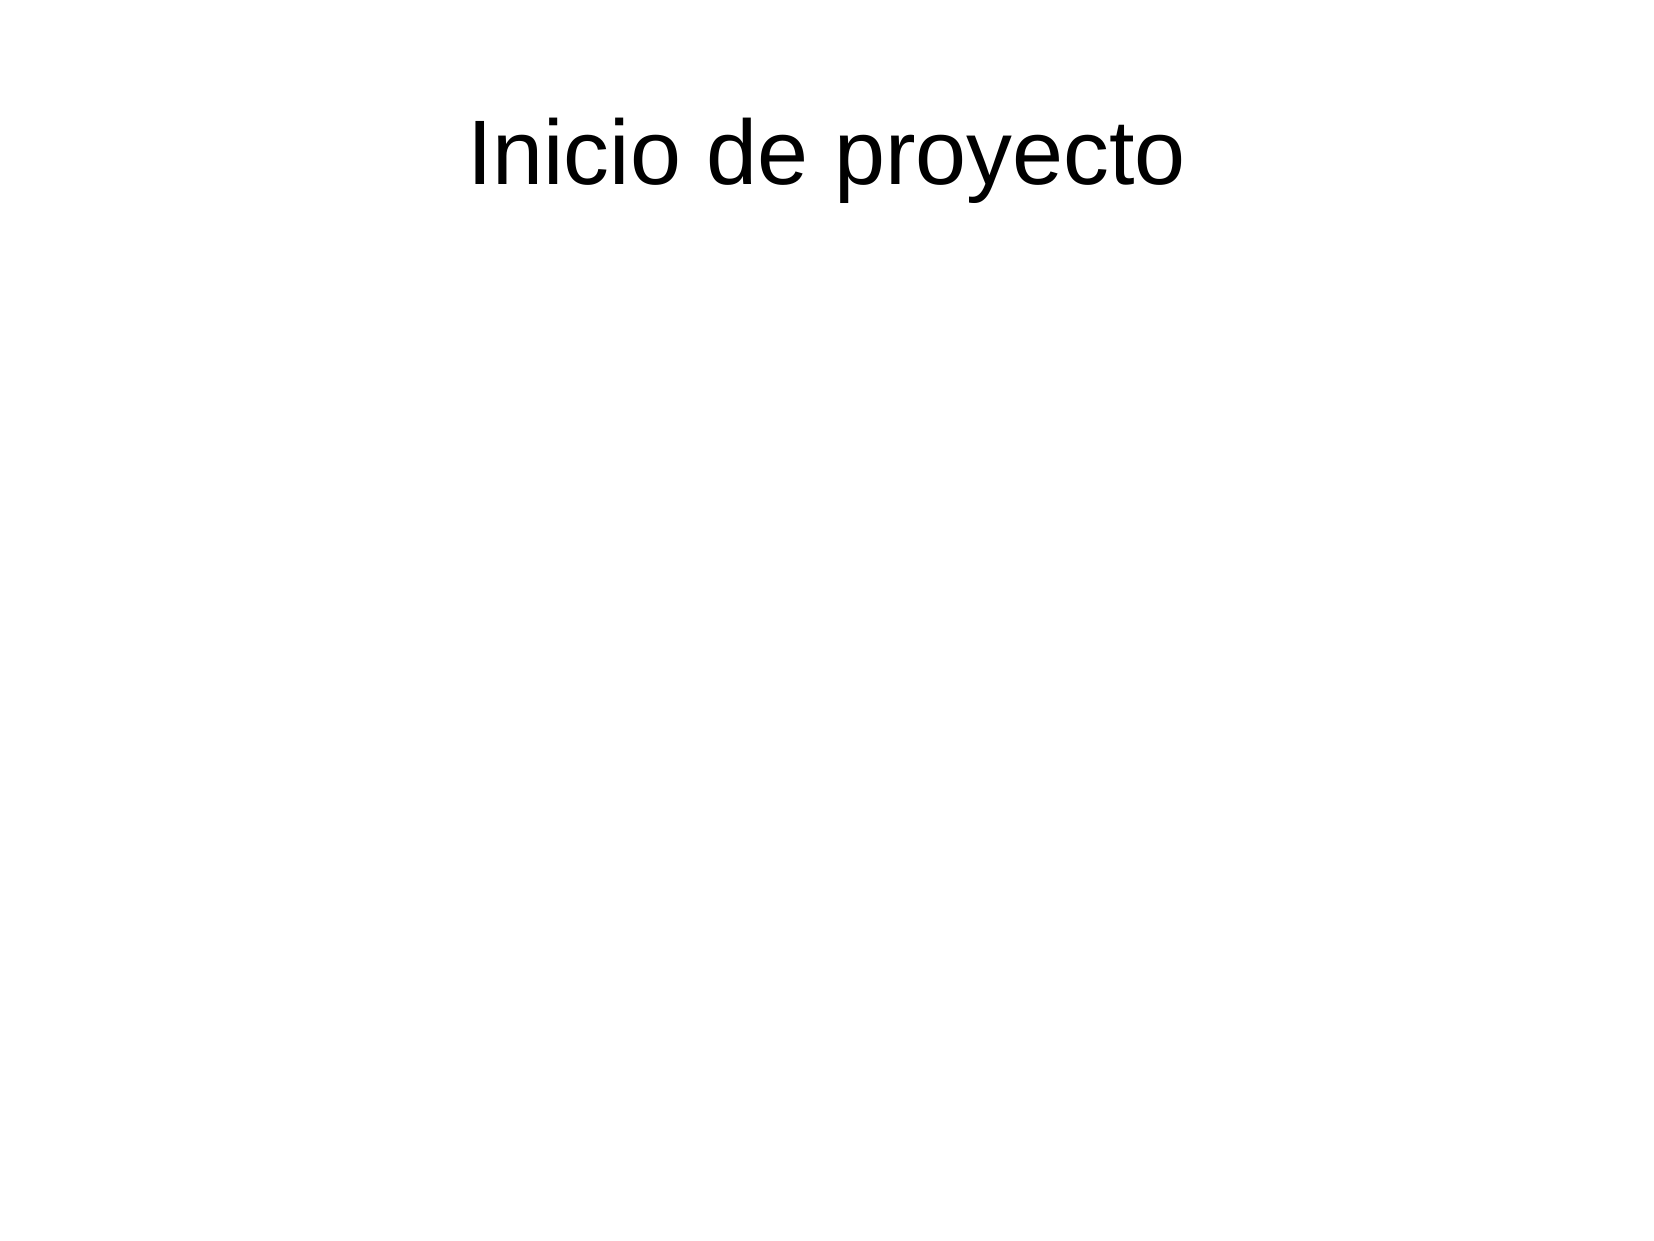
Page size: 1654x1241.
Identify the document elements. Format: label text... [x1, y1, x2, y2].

title Inicio de proyecto [82, 49, 1571, 257]
